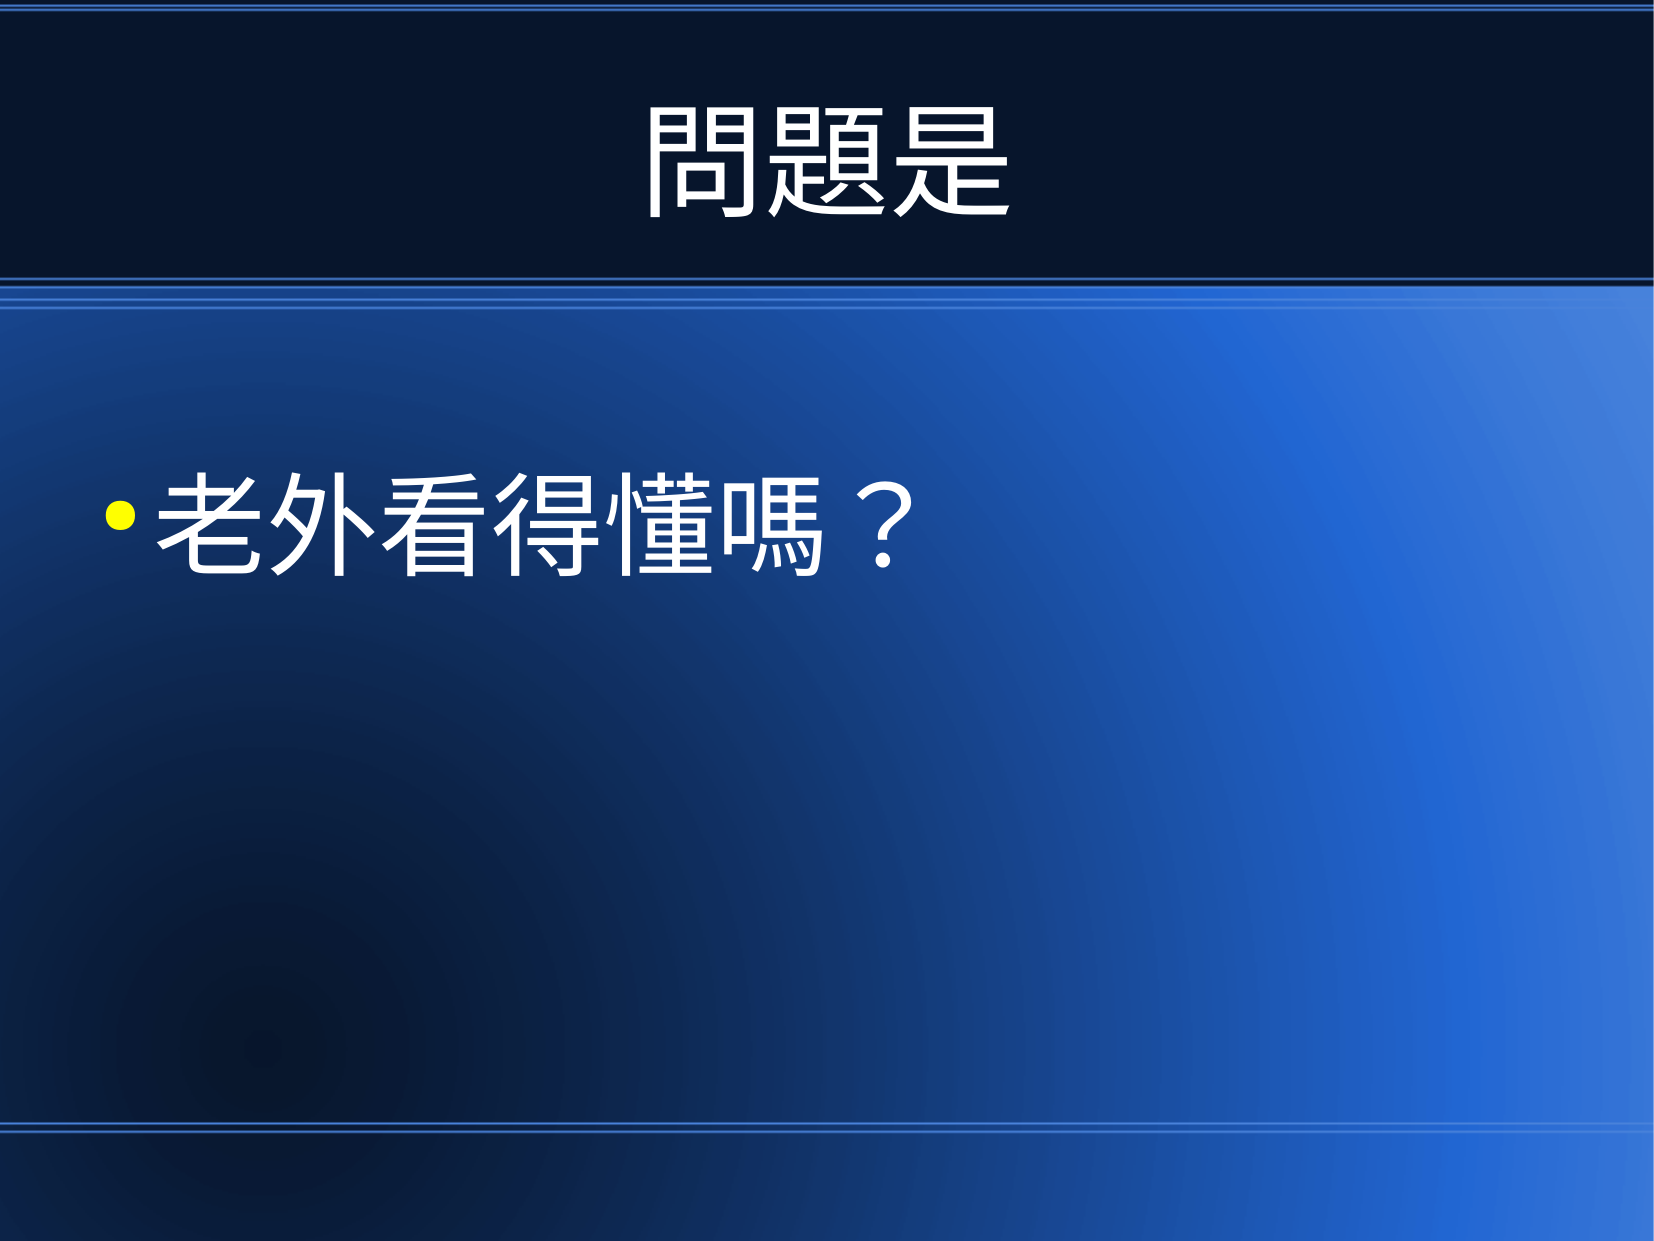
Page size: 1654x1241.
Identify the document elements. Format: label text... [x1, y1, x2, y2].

picture [0, 0, 1654, 1241]
title 問題是 [82, 49, 1571, 257]
list 老外看得懂嗎？ [82, 355, 1571, 1241]
